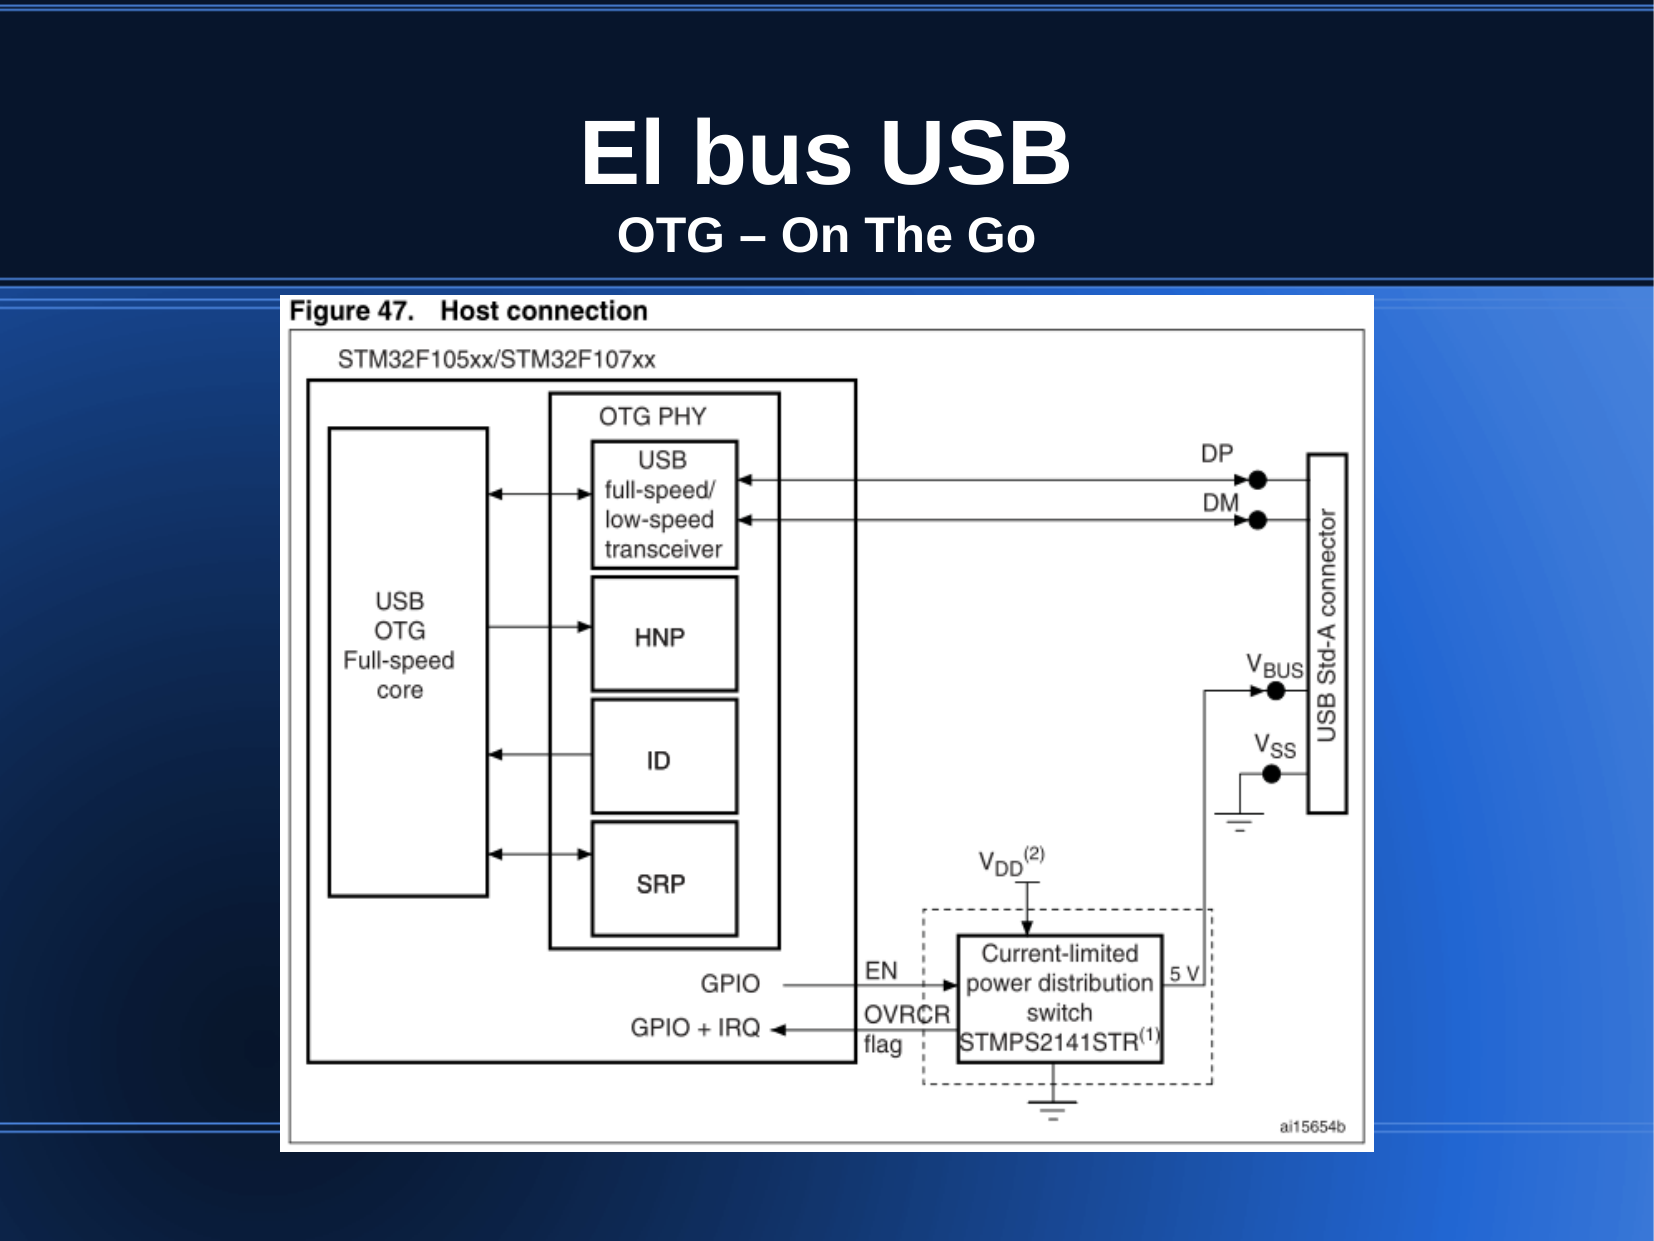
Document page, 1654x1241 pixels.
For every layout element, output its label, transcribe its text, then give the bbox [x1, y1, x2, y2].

title El bus USB [82, 49, 1571, 257]
picture [0, 0, 1654, 1241]
title OTG – On The Go [605, 206, 1049, 264]
